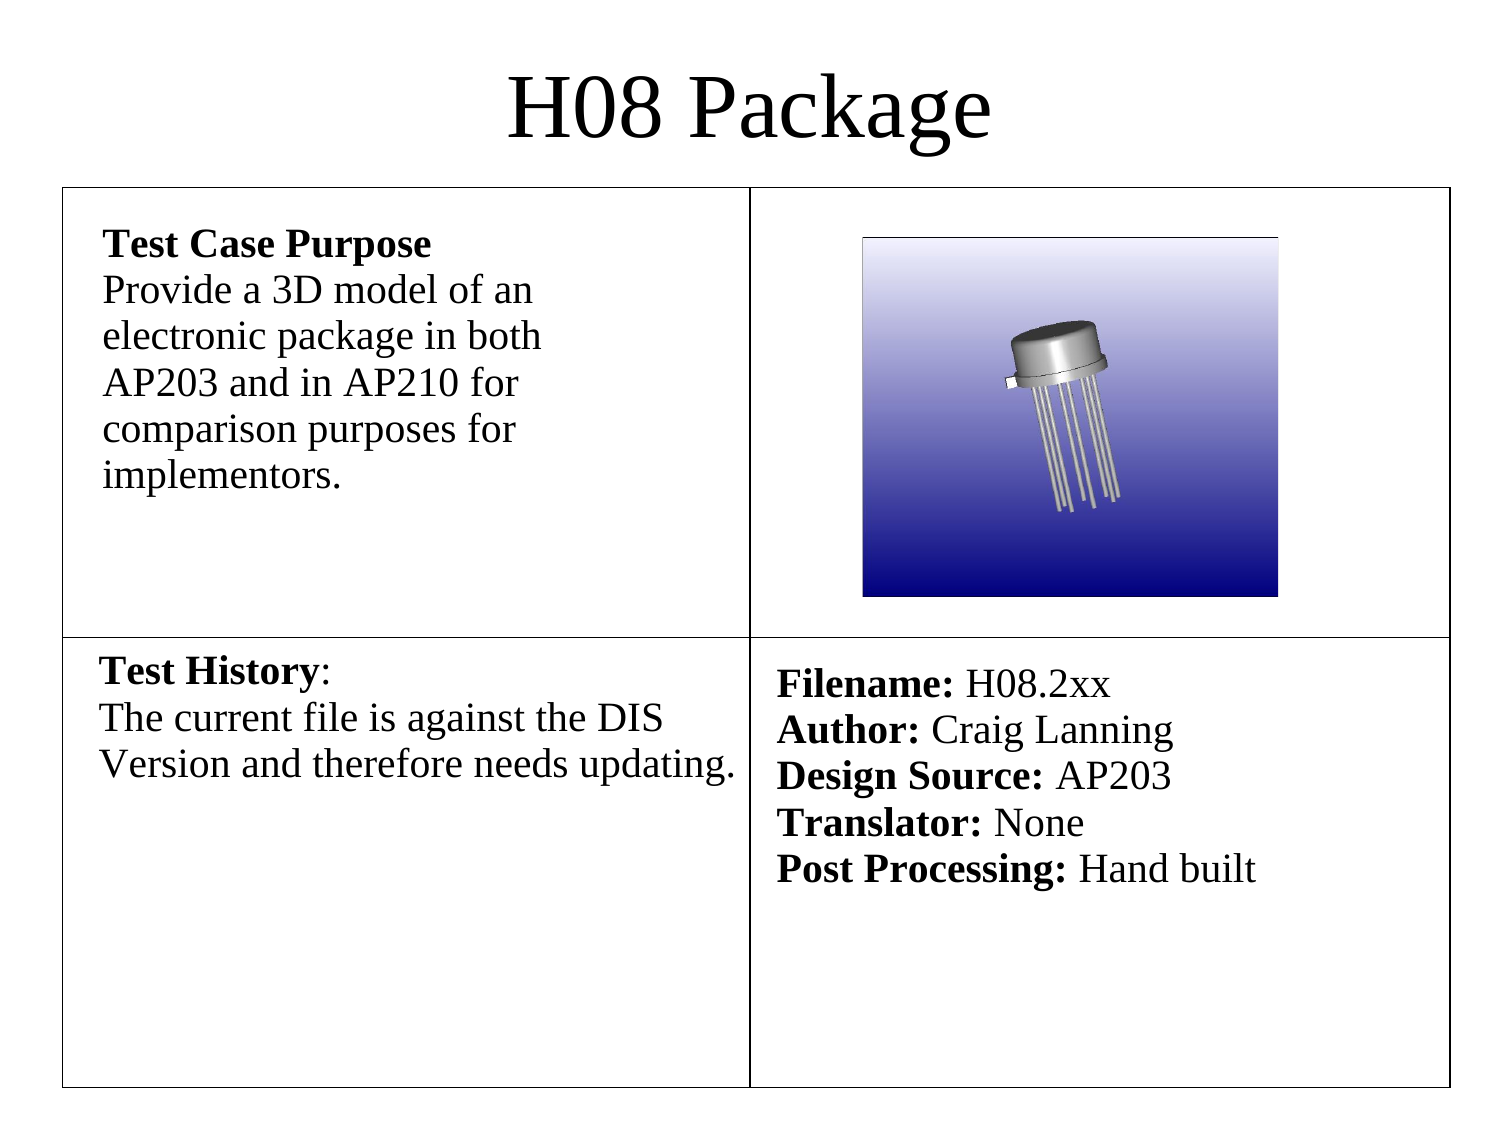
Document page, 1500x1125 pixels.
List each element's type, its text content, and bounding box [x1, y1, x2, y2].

text_box Filename: H08.2xx Author: Craig Lanning Design Source: AP203 Translator: None Post Processing: Hand built [761, 652, 1272, 1010]
text_box Test History: The current file is against the DIS Version and therefore needs updating. [83, 639, 752, 795]
text_box Test Case Purpose Provide a 3D model of an electronic package in both AP203 and in AP210 for comparison purposes for implementors. [87, 212, 676, 506]
title H08 Package [112, 12, 1388, 201]
picture [862, 237, 1279, 597]
